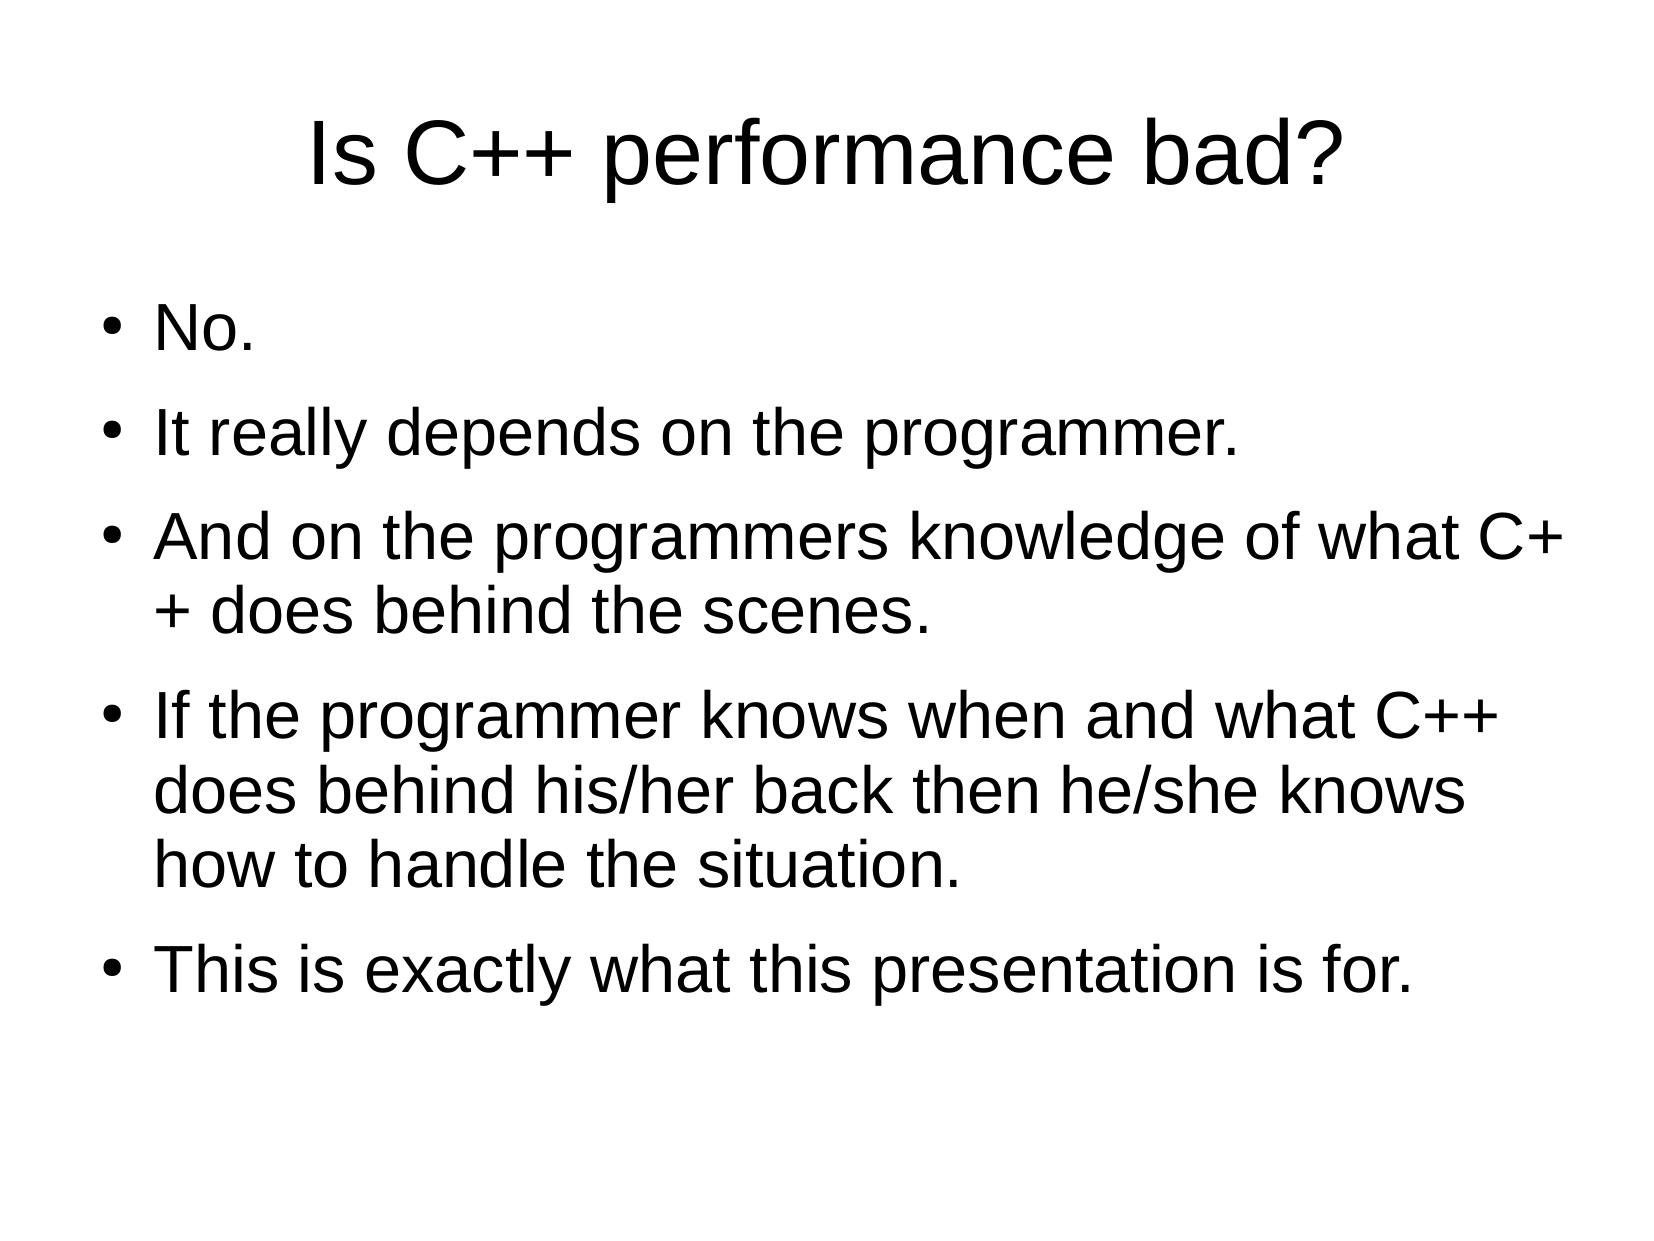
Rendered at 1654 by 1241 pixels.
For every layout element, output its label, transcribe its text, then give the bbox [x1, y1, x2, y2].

title Is C++ performance bad? [82, 49, 1571, 257]
list No. It really depends on the programmer. And on the programmers knowledge of what C++ does behind the scenes. If the programmer knows when and what C++ does behind his/her back then he/she knows how to handle the situation. This is exactly what this presentation is for. [82, 290, 1571, 1109]
